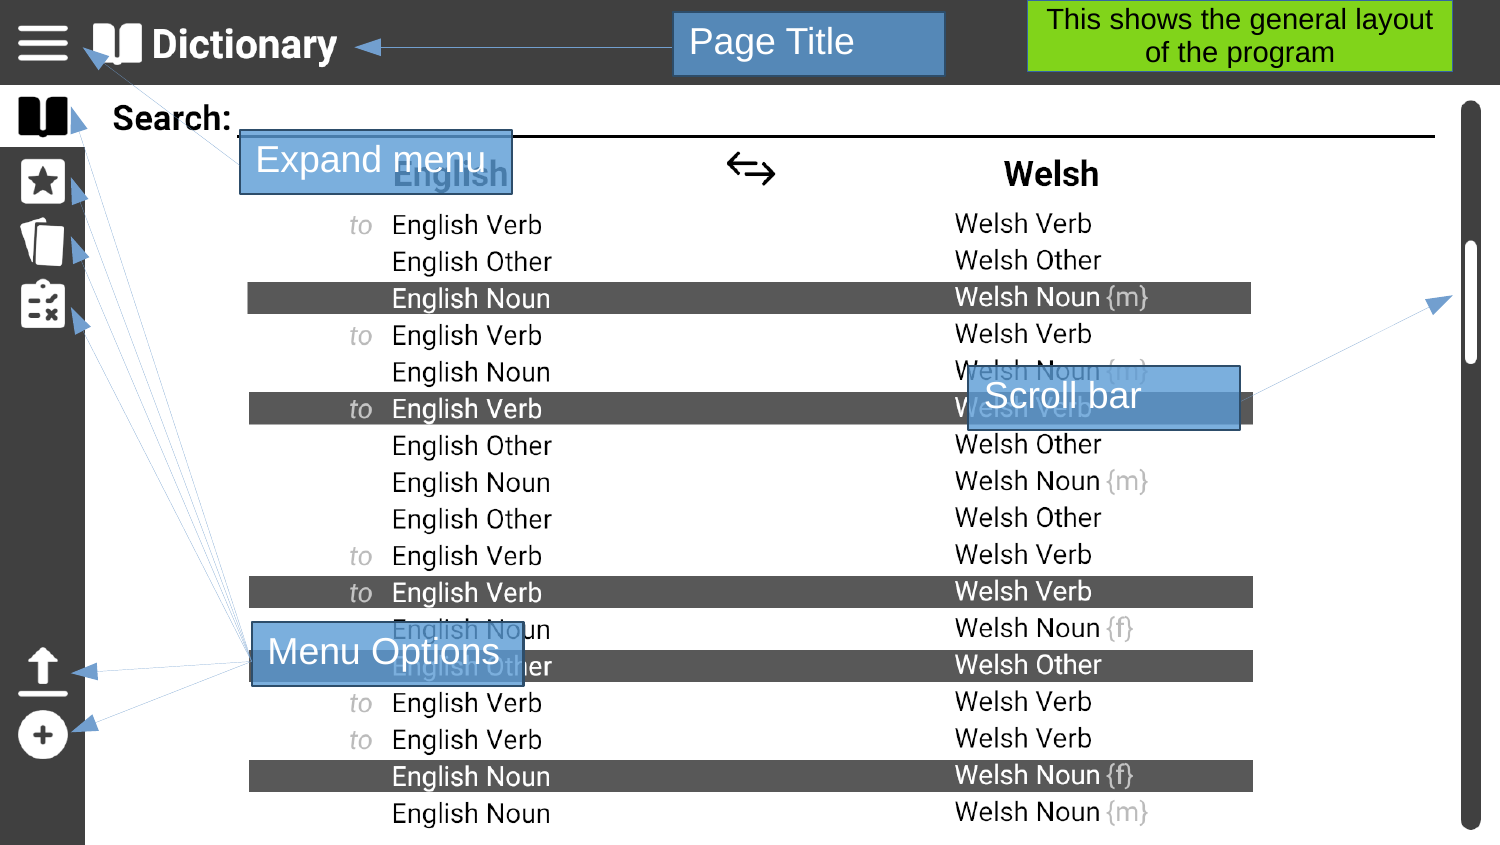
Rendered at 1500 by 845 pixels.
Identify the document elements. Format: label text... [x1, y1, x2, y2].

text_box Page Title [672, 11, 945, 76]
text_box This shows the general layout of the program [1027, 0, 1453, 72]
text_box Scroll bar [968, 366, 1241, 430]
text_box Expand menu [239, 129, 512, 194]
picture [0, 0, 1500, 845]
text_box Menu Options [251, 622, 524, 687]
